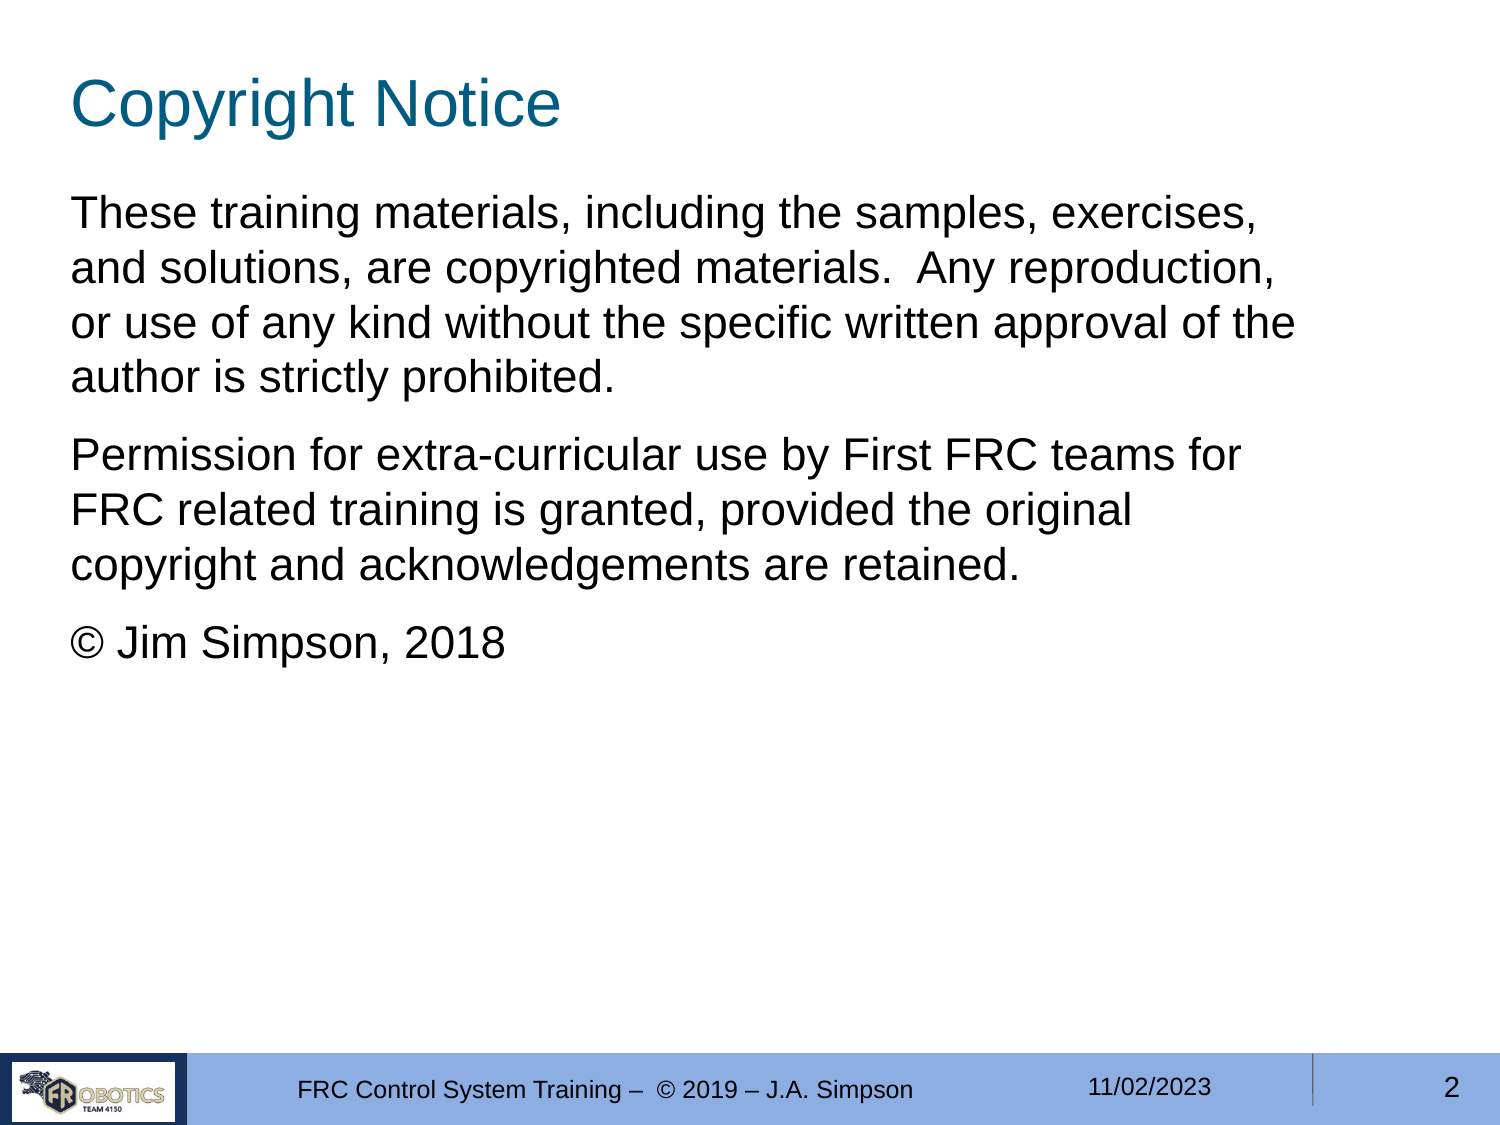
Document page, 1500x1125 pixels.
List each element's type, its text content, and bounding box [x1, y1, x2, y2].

slide_number <number> [1337, 1072, 1475, 1100]
list These training materials, including the samples, exercises, and solutions, are copyrighted materials. Any reproduction, or use of any kind without the specific written approval of the author is strictly prohibited. Permission for extra-curricular use by First FRC teams for FRC related training is granted, provided the original copyright and acknowledgements are retained. © Jim Simpson, 2018 [55, 174, 1340, 973]
slide_number 11/02/2023 [1012, 1071, 1288, 1100]
title Copyright Notice [55, 52, 1443, 148]
footer FRC Control System Training – © 2019 – J.A. Simpson [225, 1074, 988, 1103]
picture [12, 1062, 175, 1122]
